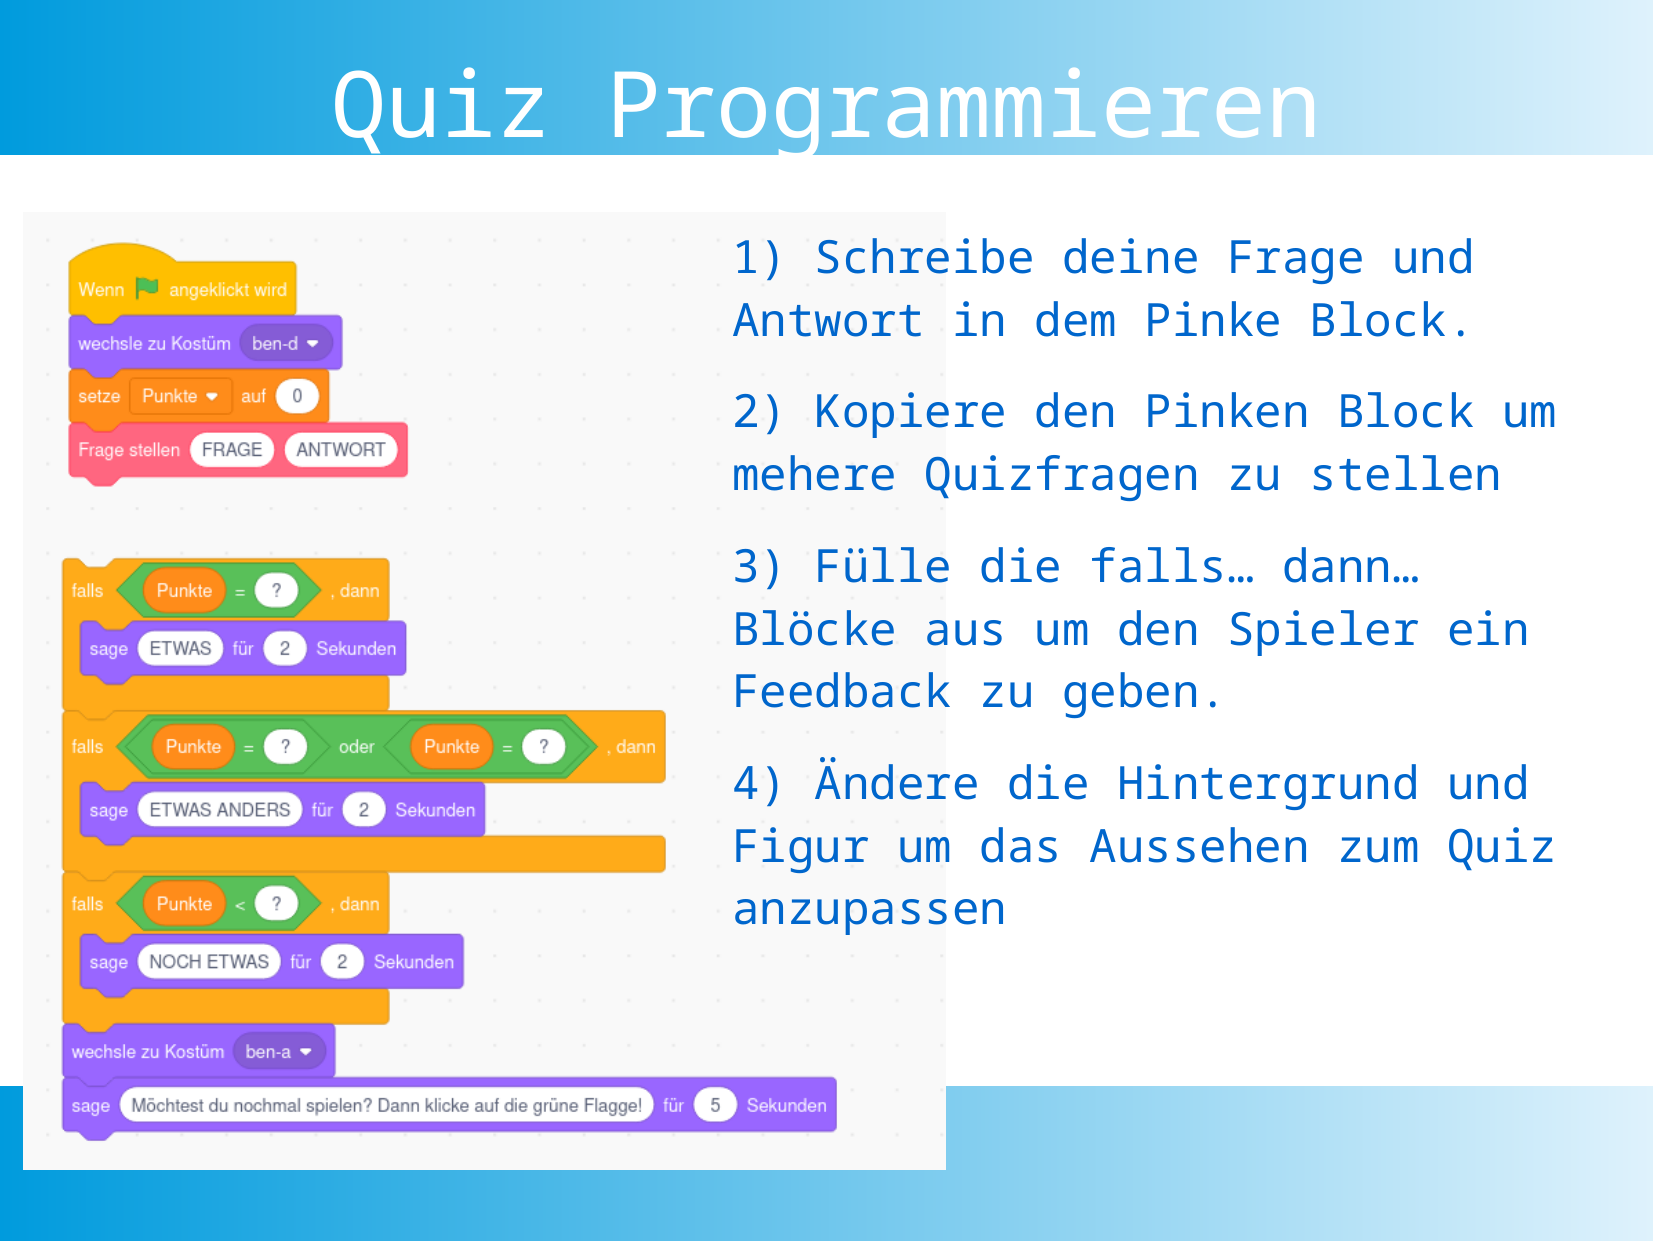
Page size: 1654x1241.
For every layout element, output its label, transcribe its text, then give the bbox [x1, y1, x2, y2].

picture [23, 212, 946, 1241]
picture [821, 697, 834, 704]
picture [876, 697, 889, 704]
picture [850, 697, 863, 704]
picture [933, 902, 946, 914]
picture [938, 778, 946, 796]
title Quiz Programmieren [82, 40, 1571, 163]
list 1) Schreibe deine Frage und Antwort in dem Pinke Block. 2) Kopiere den Pinken Block um mehere Quizfragen zu stellen 3) Fülle die falls… dann… Blöcke aus um den Spieler ein Feedback zu geben. 4) Ändere die Hintergrund und Figur um das Aussehen zum Quiz anzupassen [661, 224, 1571, 697]
